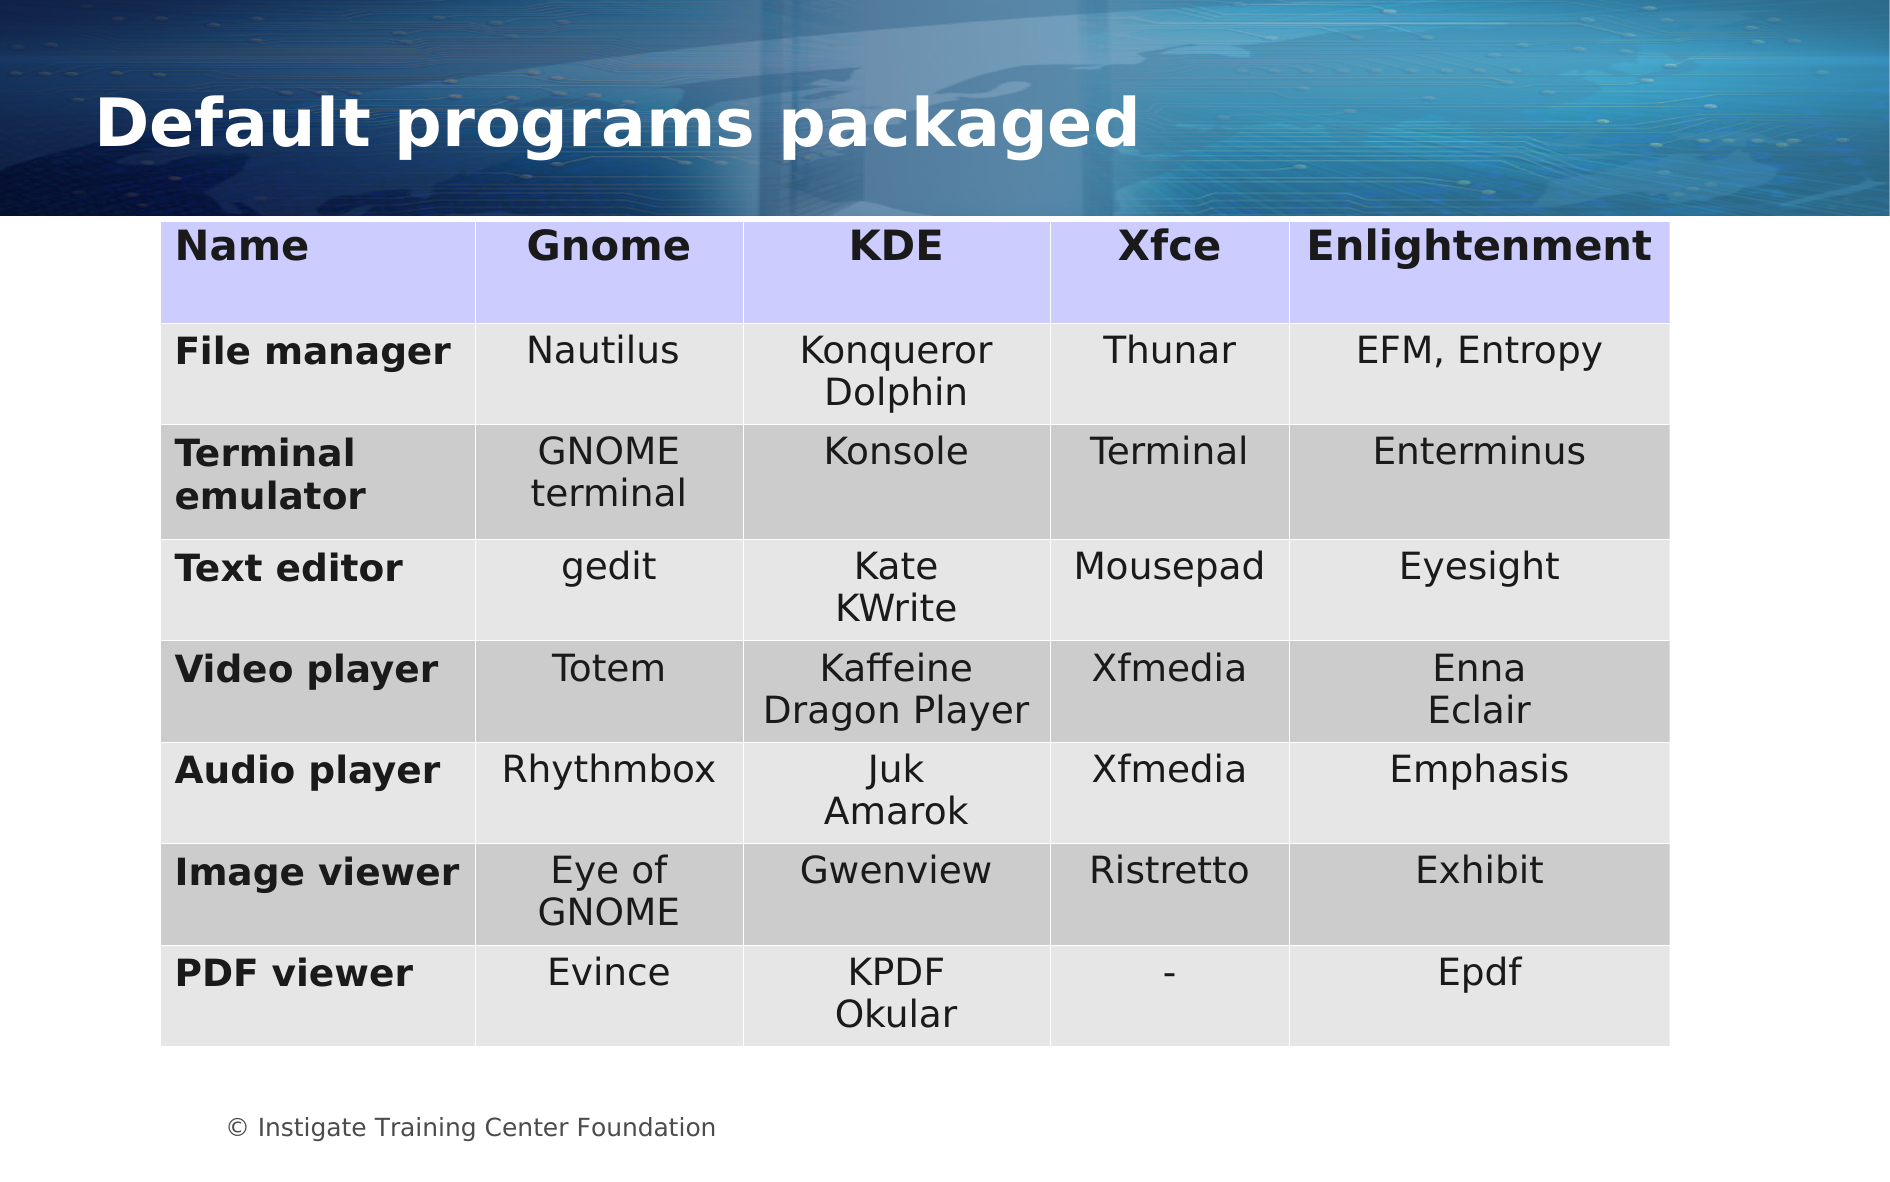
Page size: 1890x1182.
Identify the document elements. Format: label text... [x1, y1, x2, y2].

picture [159, 221, 1670, 1047]
picture [0, 0, 1890, 216]
title Default programs packaged [94, 47, 1793, 217]
